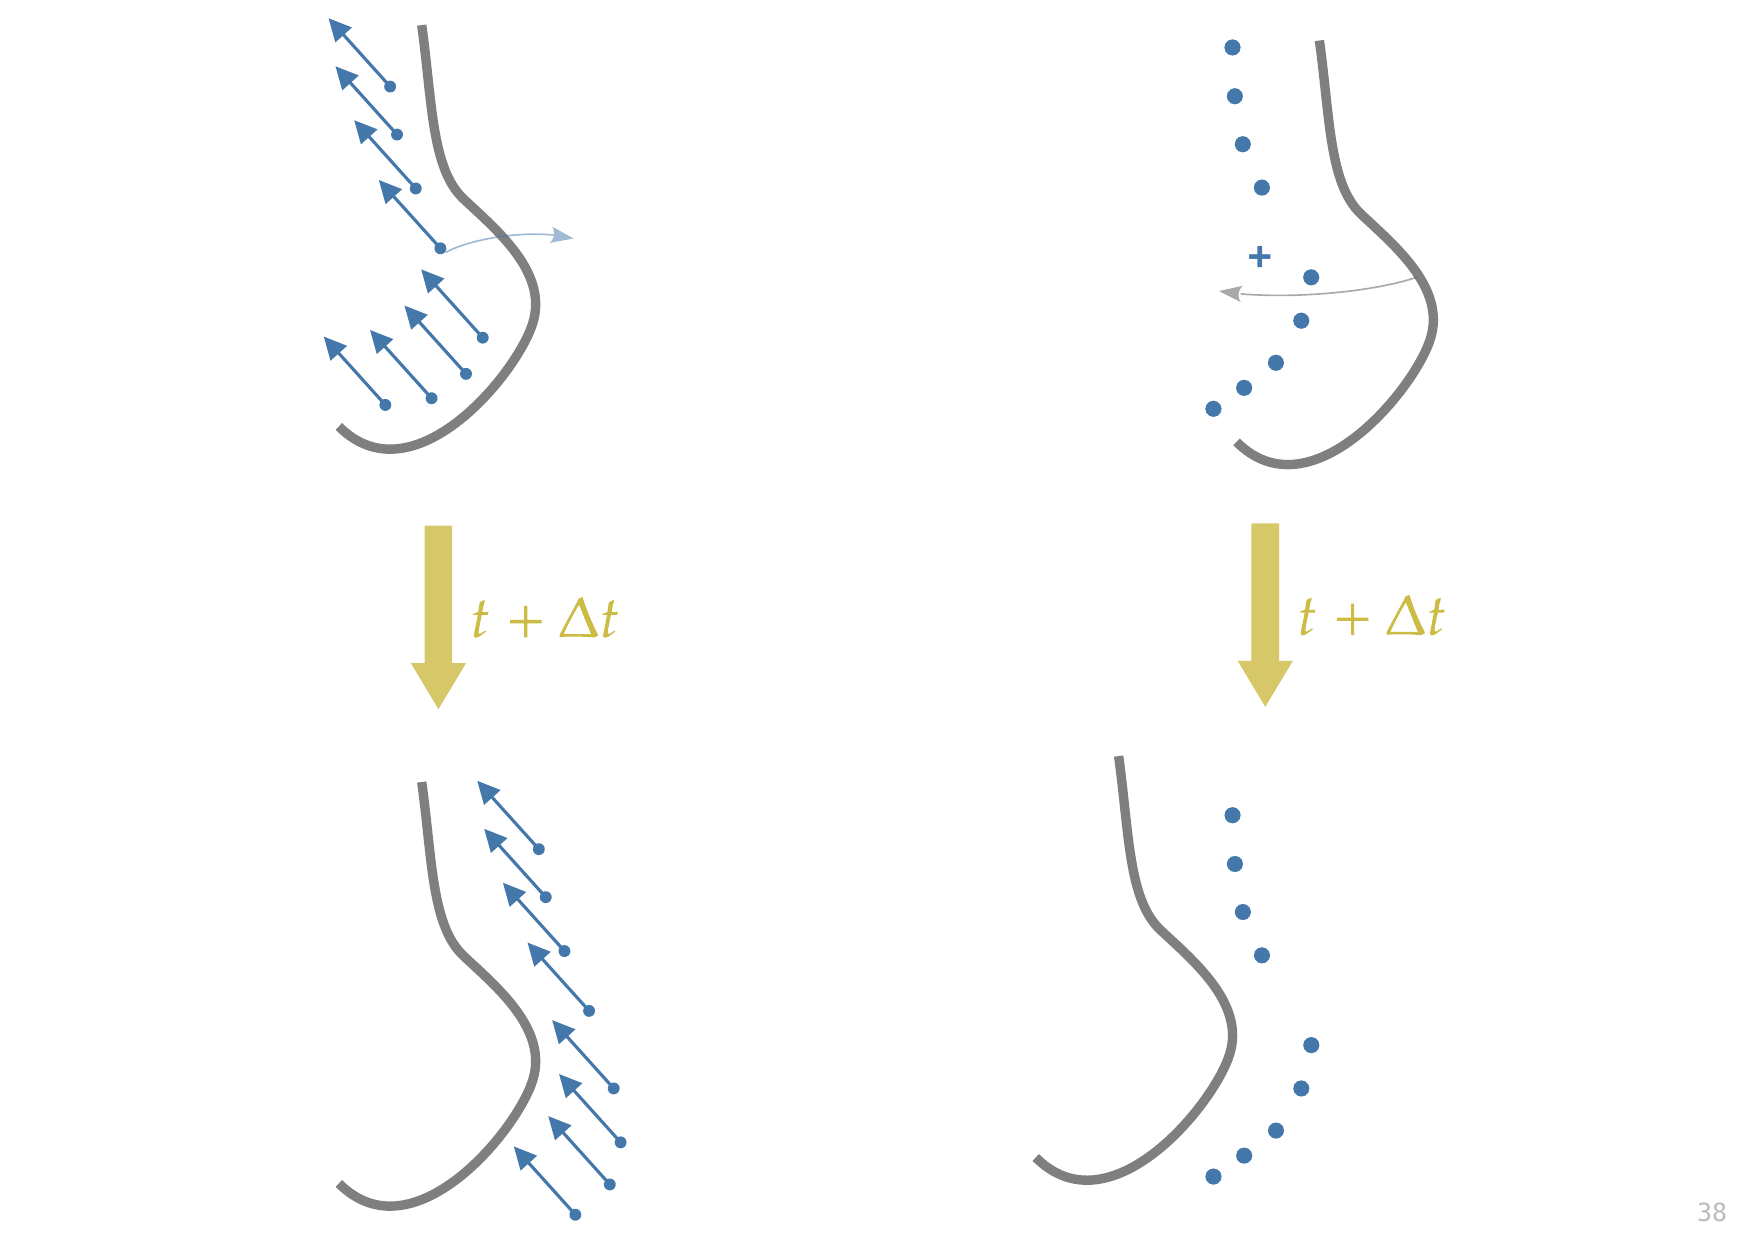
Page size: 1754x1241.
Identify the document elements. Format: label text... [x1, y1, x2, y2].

text_box [1236, 379, 1253, 396]
text_box [1267, 354, 1285, 371]
text_box [1293, 312, 1310, 329]
text_box [1303, 1037, 1320, 1054]
text_box [1234, 136, 1251, 153]
text_box [559, 597, 598, 638]
text_box [1429, 597, 1445, 636]
text_box [1386, 594, 1425, 636]
text_box [472, 600, 489, 638]
text_box [1267, 1122, 1285, 1139]
text_box + [1232, 218, 1289, 278]
text_box [1293, 1080, 1310, 1097]
text_box [1226, 88, 1243, 105]
text_box [1299, 597, 1316, 636]
text_box [1253, 947, 1271, 964]
text_box [1236, 1147, 1253, 1164]
text_box [510, 605, 542, 638]
text_box [1303, 269, 1320, 286]
text_box [410, 525, 467, 710]
text_box [1224, 807, 1241, 824]
text_box [602, 600, 618, 638]
text_box [1226, 855, 1244, 873]
text_box [1253, 179, 1271, 196]
text_box [1205, 1168, 1222, 1185]
text_box [1237, 523, 1293, 707]
text_box [1234, 903, 1251, 921]
text_box [1205, 400, 1222, 417]
text_box [1224, 39, 1241, 56]
text_box [1336, 603, 1369, 636]
